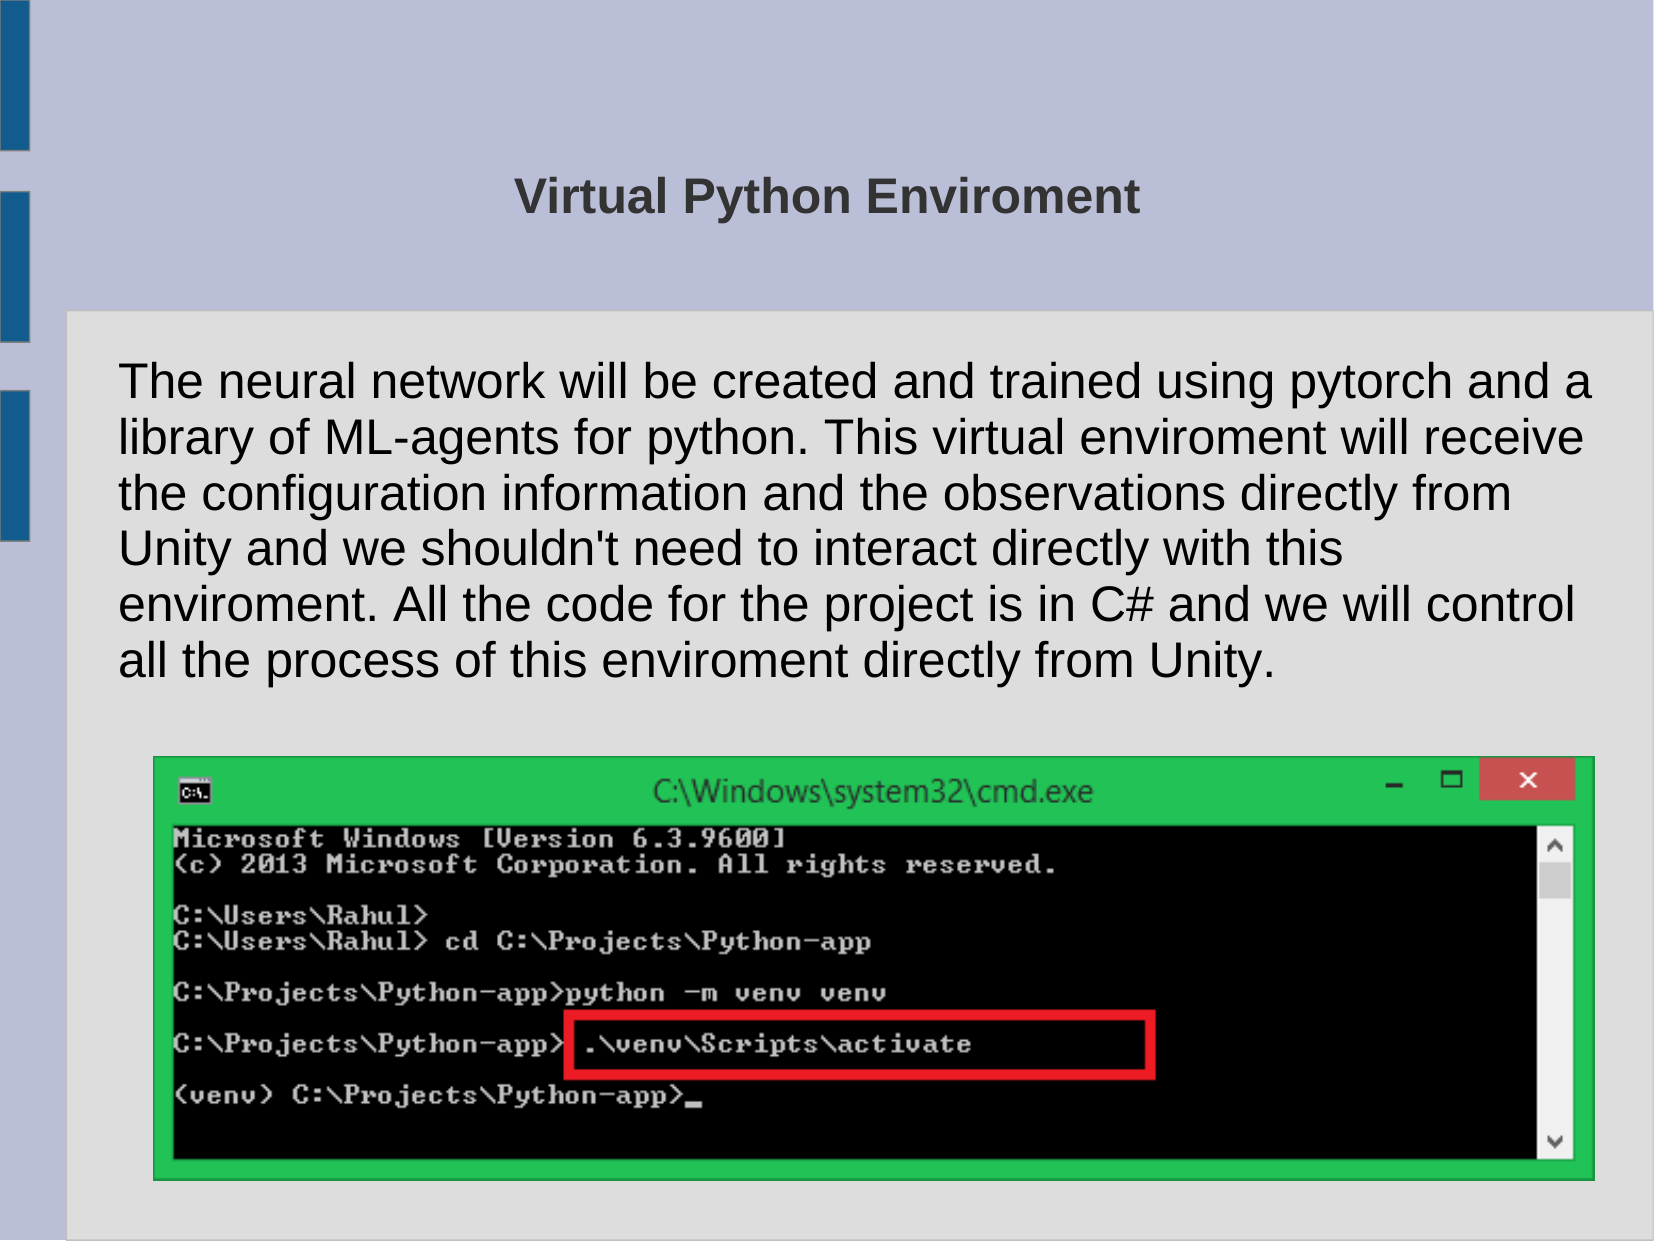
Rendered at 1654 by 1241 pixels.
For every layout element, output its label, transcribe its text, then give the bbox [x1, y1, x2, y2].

title Virtual Python Enviroment [121, 91, 1534, 299]
picture [153, 756, 1595, 1181]
text_box The neural network will be created and trained using pytorch and a library of ML-agents for python. This virtual enviroment will receive the configuration information and the observations directly from Unity and we shouldn't need to interact directly with this enviroment. All the code for the project is in C# and we will control all the process of this enviroment directly from Unity. [118, 350, 1595, 686]
